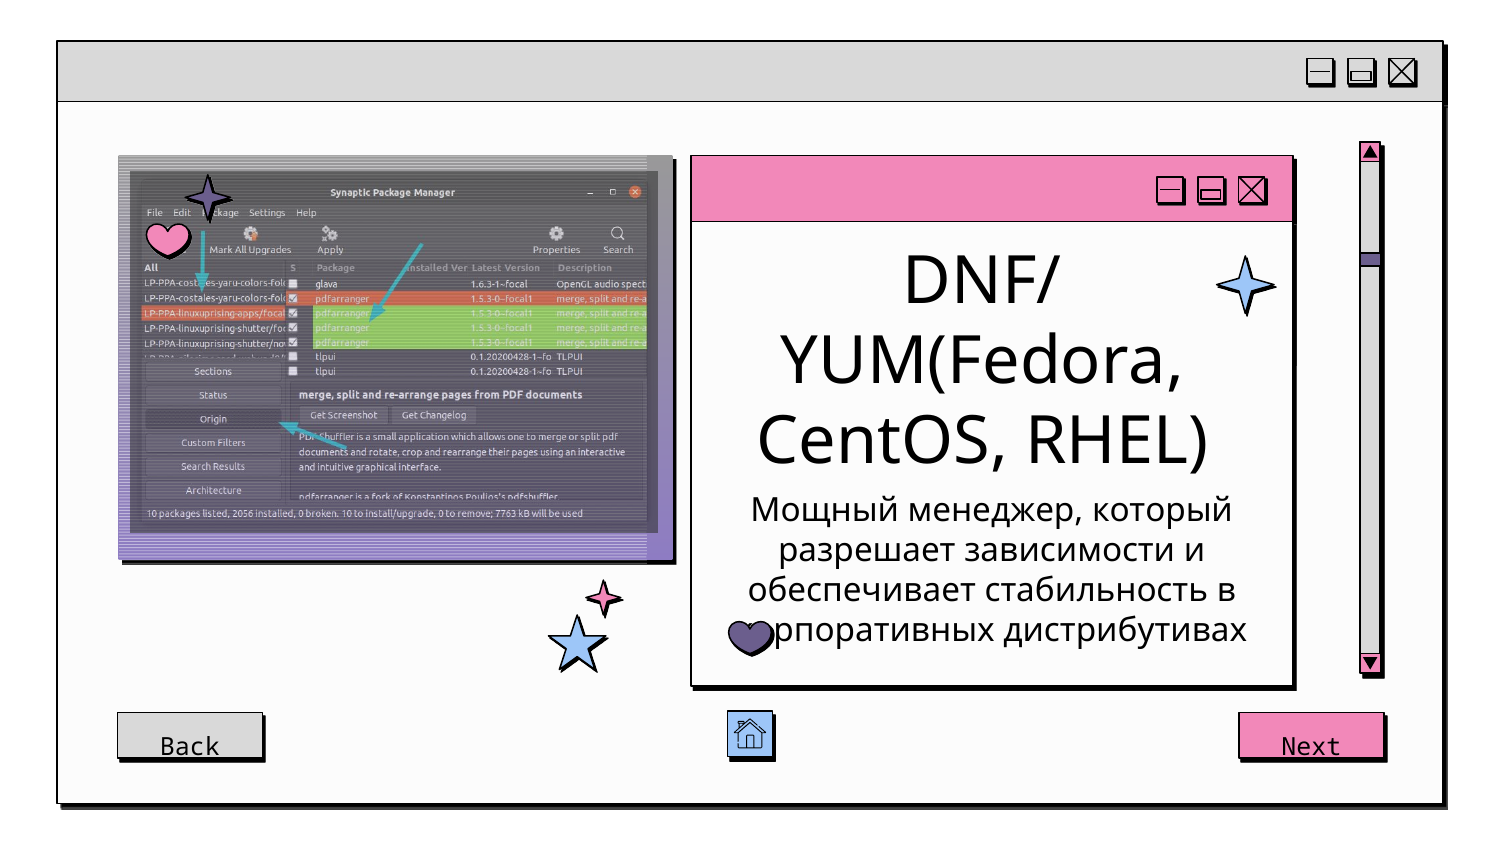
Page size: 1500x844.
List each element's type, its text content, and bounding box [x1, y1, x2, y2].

text_box [727, 711, 773, 757]
title DNF/YUM(Fedora, CentOS, RHEL) [700, 221, 1265, 414]
picture [130, 171, 658, 533]
subtitle Next [1250, 714, 1373, 753]
text_box [119, 156, 672, 561]
text_box [585, 580, 621, 616]
text_box [691, 155, 1293, 687]
subtitle Мощный менеджер, который разрешает зависимости и обеспечивает стабильность в корпоративных дистрибутивах [710, 473, 1275, 614]
text_box [117, 712, 263, 758]
text_box [548, 615, 606, 670]
subtitle Back [129, 714, 251, 753]
text_box [1360, 142, 1380, 673]
text_box [1239, 712, 1384, 758]
